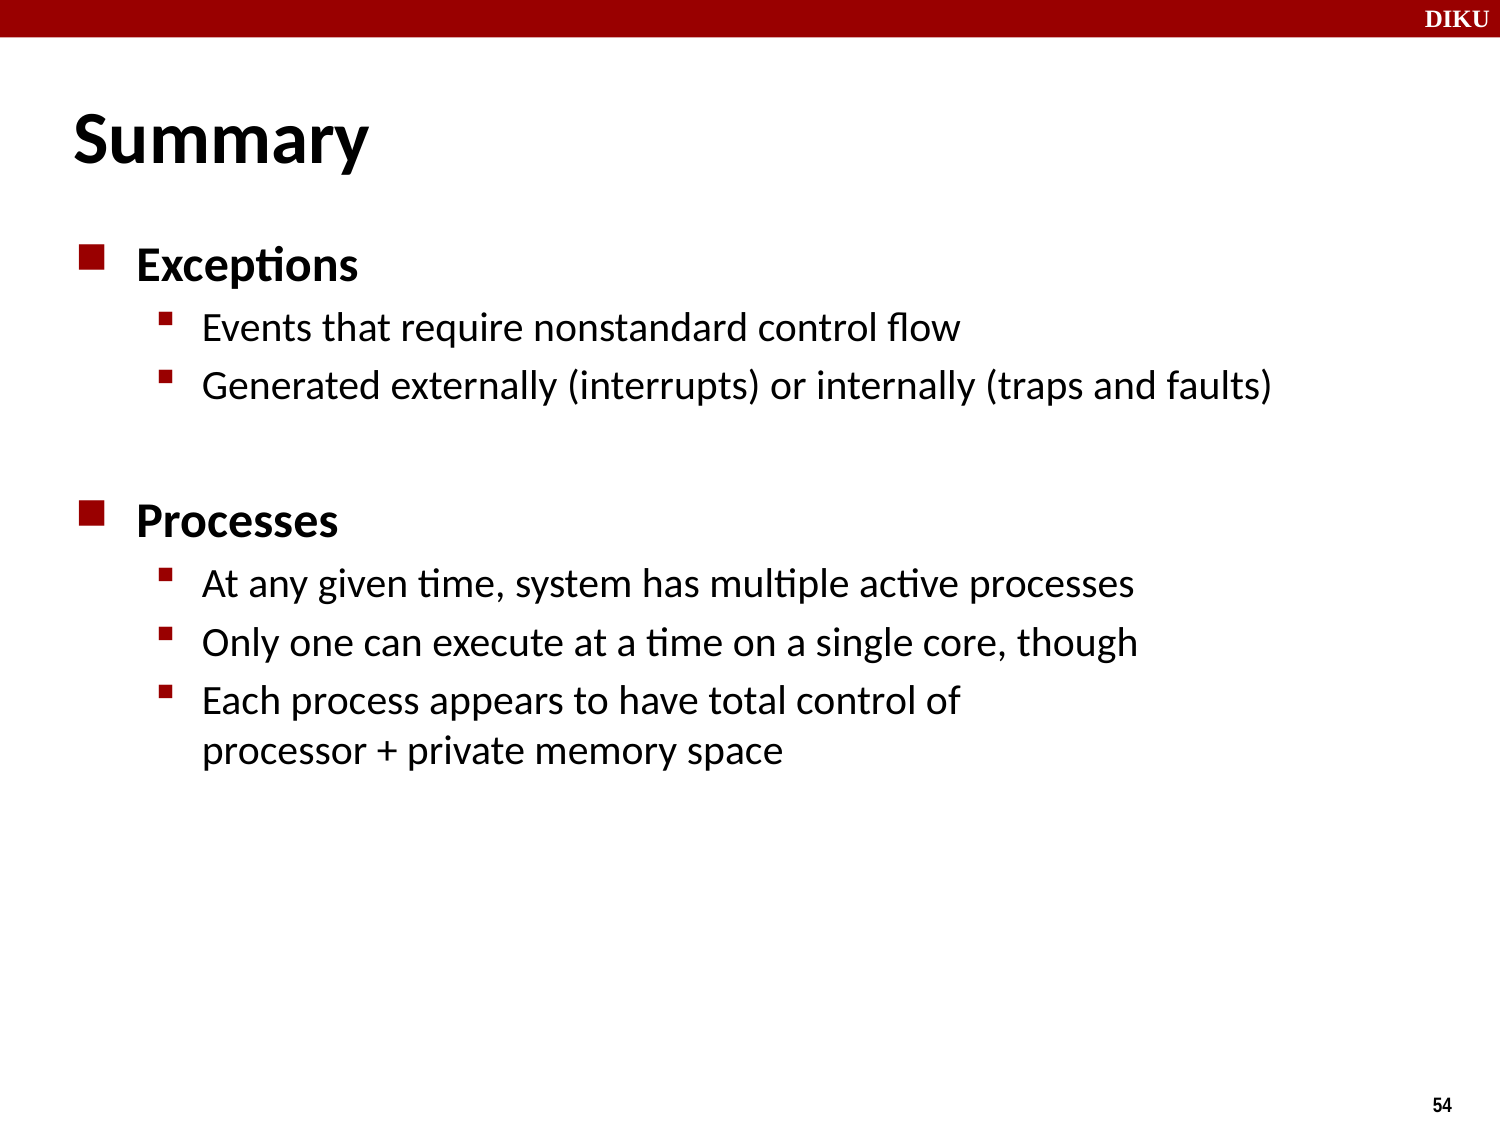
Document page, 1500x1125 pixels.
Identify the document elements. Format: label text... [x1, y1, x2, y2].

list Exceptions Events that require nonstandard control flow Generated externally (interrupts) or internally (traps and faults) Processes At any given time, system has multiple active processes Only one can execute at a time on a single core, though Each process appears to have total control of processor + private memory space [65, 223, 1361, 1040]
title Summary [58, 71, 1304, 197]
